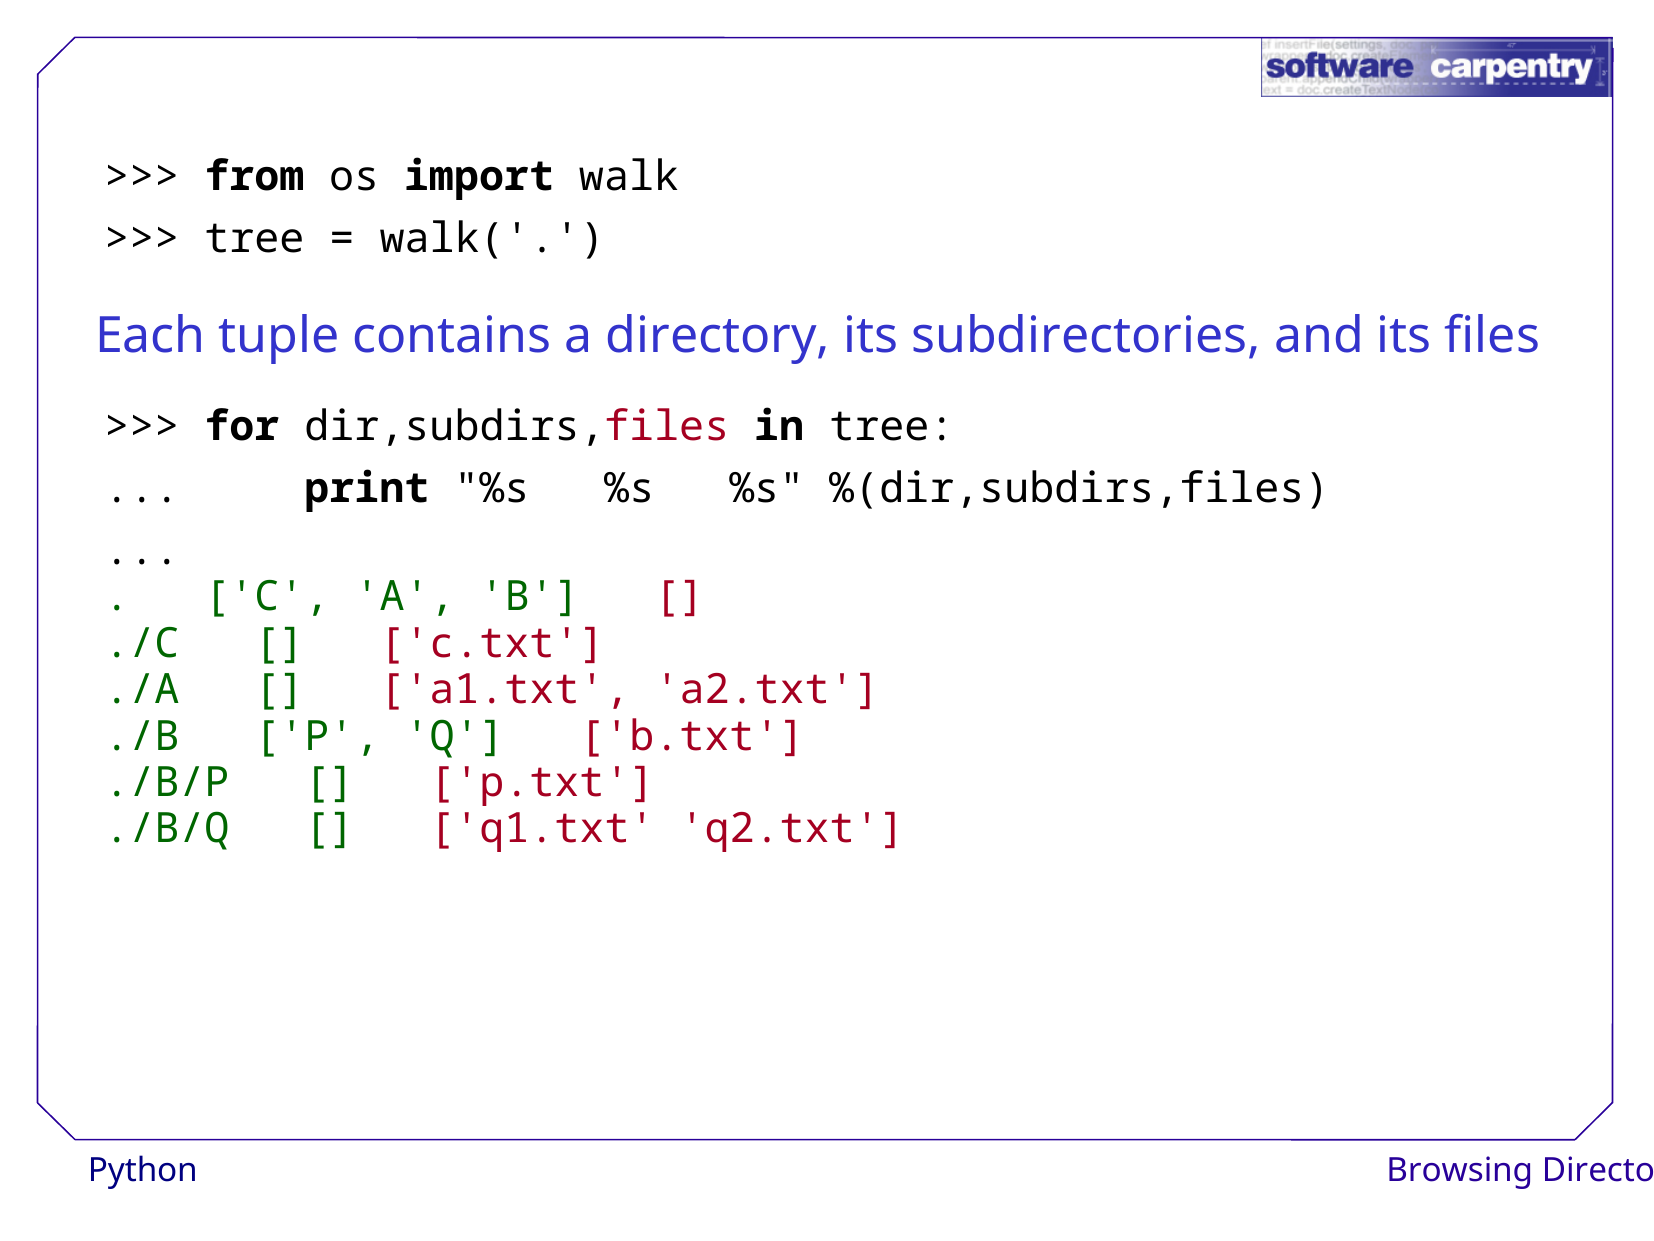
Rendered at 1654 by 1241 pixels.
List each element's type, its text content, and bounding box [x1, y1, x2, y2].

picture [1261, 39, 1613, 97]
text_box Each tuple contains a directory, its subdirectories, and its files [80, 279, 1404, 375]
text_box >>> from os import walk >>> tree = walk('.') >>> for dir,subdirs,files in tree: ... print "%s %s %s" %(dir,subdirs,files) ... . ['C', 'A', 'B'] [] ./C [] ['c.txt'] ./A [] ['a1.txt', 'a2.txt'] ./B ['P', 'Q'] ['b.txt'] ./B/P [] ['p.txt'] ./B/Q [] ['q1.txt' 'q2.txt'] [89, 128, 1512, 1037]
